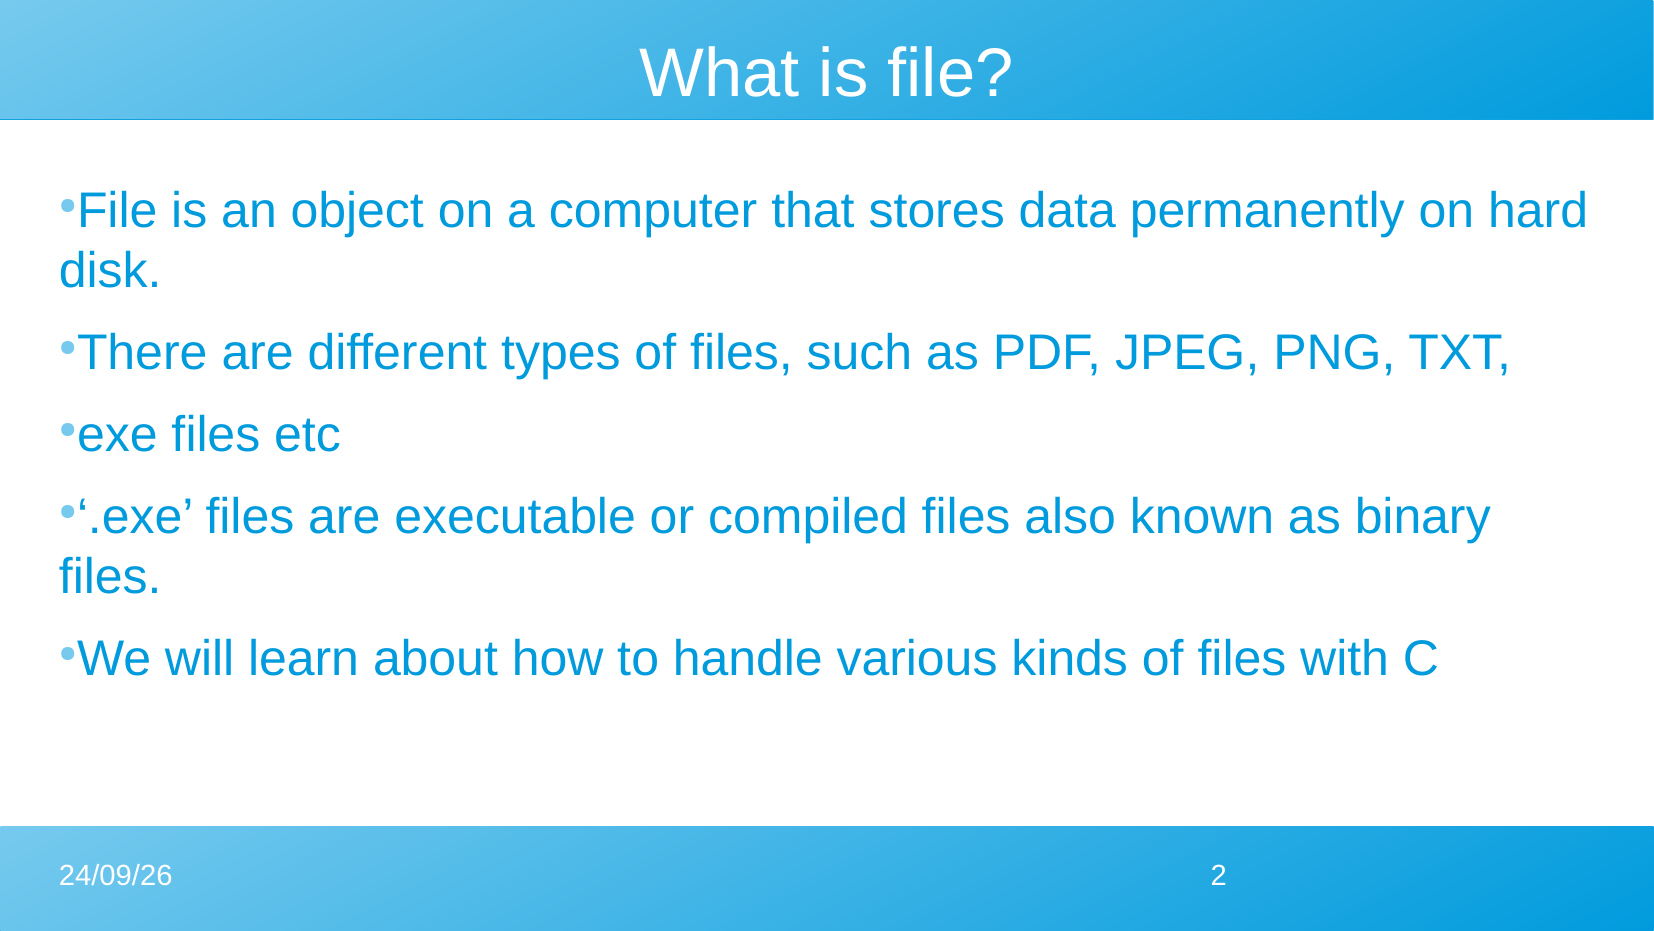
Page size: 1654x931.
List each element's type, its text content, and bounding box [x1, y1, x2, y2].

text_box [1210, 856, 1595, 916]
text_box 21-08-2023 [59, 856, 443, 916]
list File is an object on a computer that stores data permanently on hard disk. There are different types of files, such as PDF, JPEG, PNG, TXT, exe files etc ‘.exe’ files are executable or compiled files also known as binary files. We will learn about how to handle various kinds of files with C [59, 177, 1595, 768]
title What is file? [59, 29, 1595, 108]
